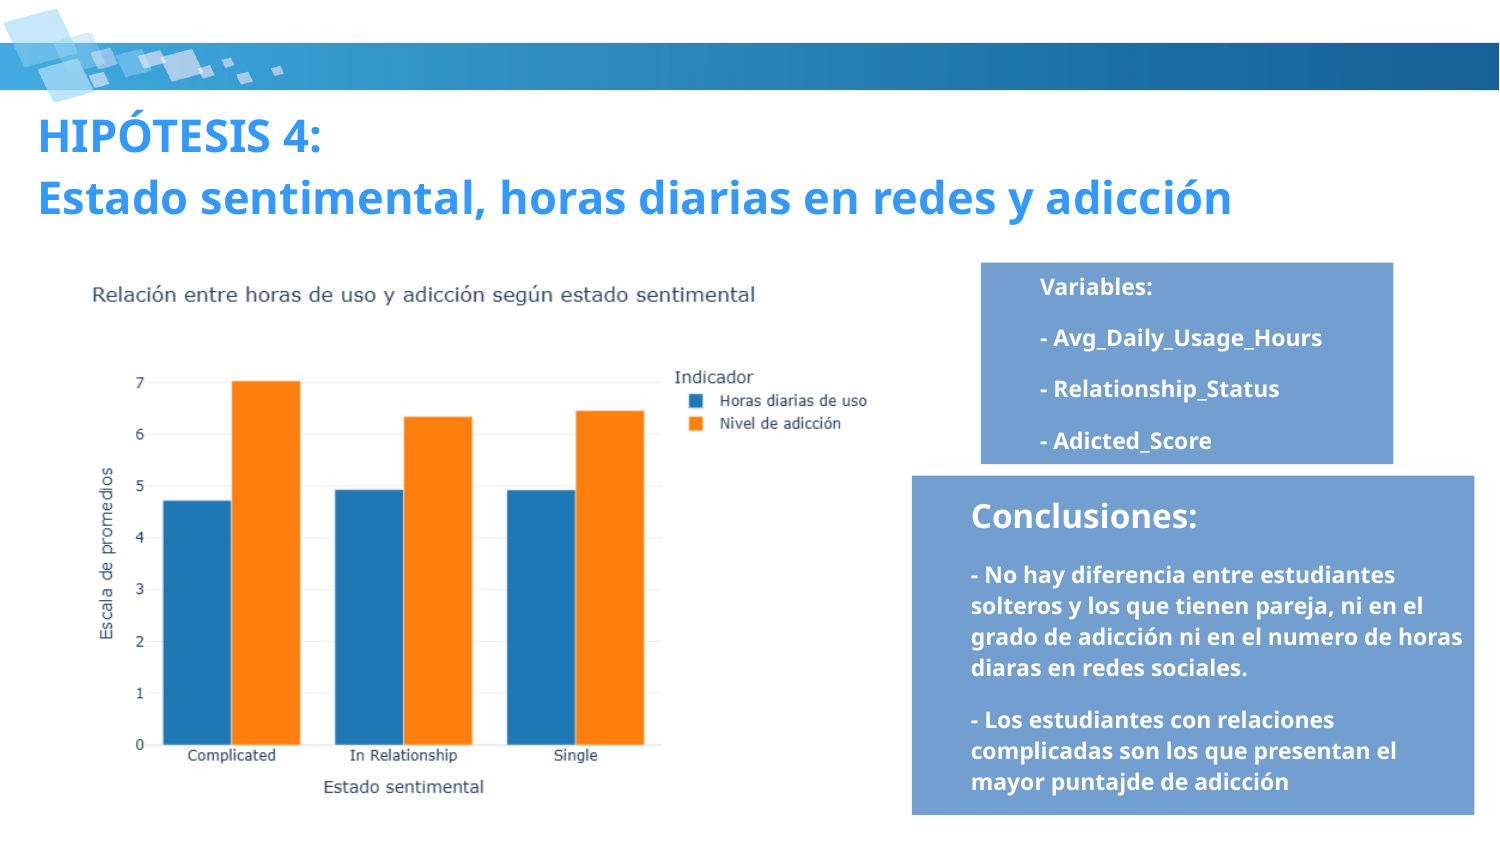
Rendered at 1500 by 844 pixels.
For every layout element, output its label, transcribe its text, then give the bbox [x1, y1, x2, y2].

list Conclusiones: - No hay diferencia entre estudiantes solteros y los que tienen pareja, ni en el grado de adicción ni en el numero de horas diaras en redes sociales. - Los estudiantes con relaciones complicadas son los que presentan el mayor puntajde de adicción [911, 475, 1475, 815]
picture [0, 0, 1499, 842]
list Variables: - Avg_Daily_Usage_Hours - Relationship_Status - Adicted_Score [980, 262, 1394, 465]
title HIPÓTESIS 4: Estado sentimental, horas diarias en redes y adicción [37, 6, 1463, 326]
